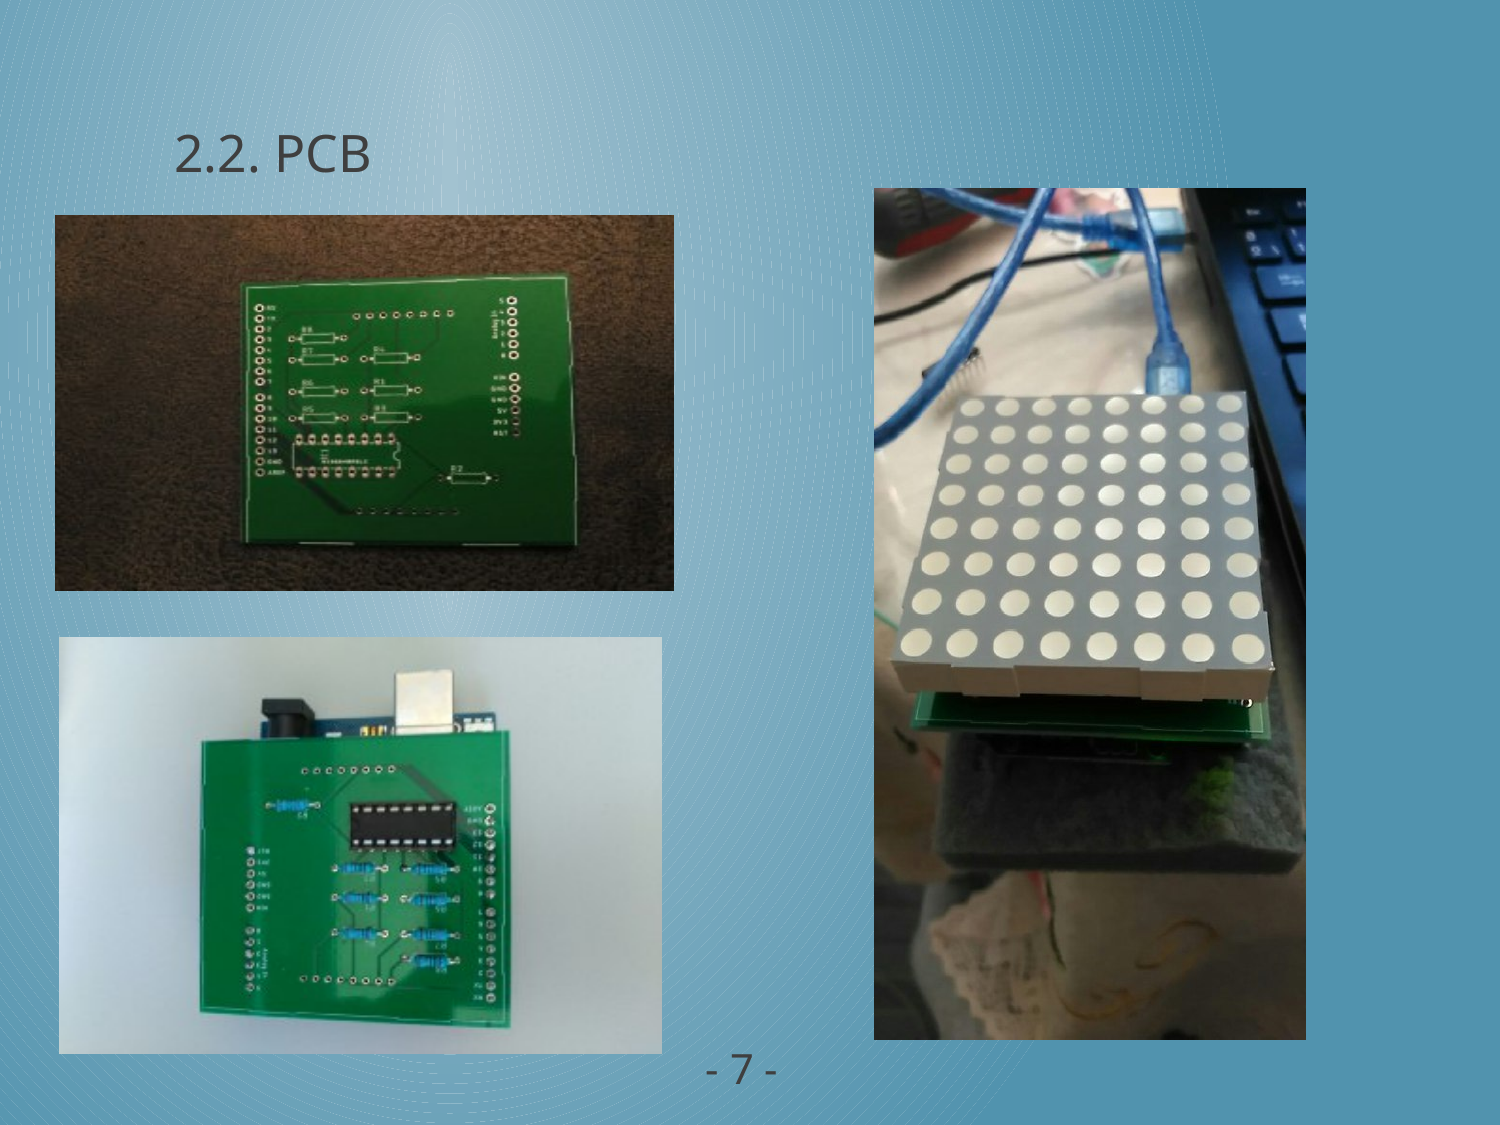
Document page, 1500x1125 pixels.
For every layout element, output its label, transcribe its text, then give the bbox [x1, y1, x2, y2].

picture [59, 637, 662, 1054]
title 2.2. PCB [159, 113, 1176, 256]
text_box - 7 - [690, 1034, 833, 1106]
picture [874, 188, 1306, 1040]
picture [55, 215, 674, 591]
